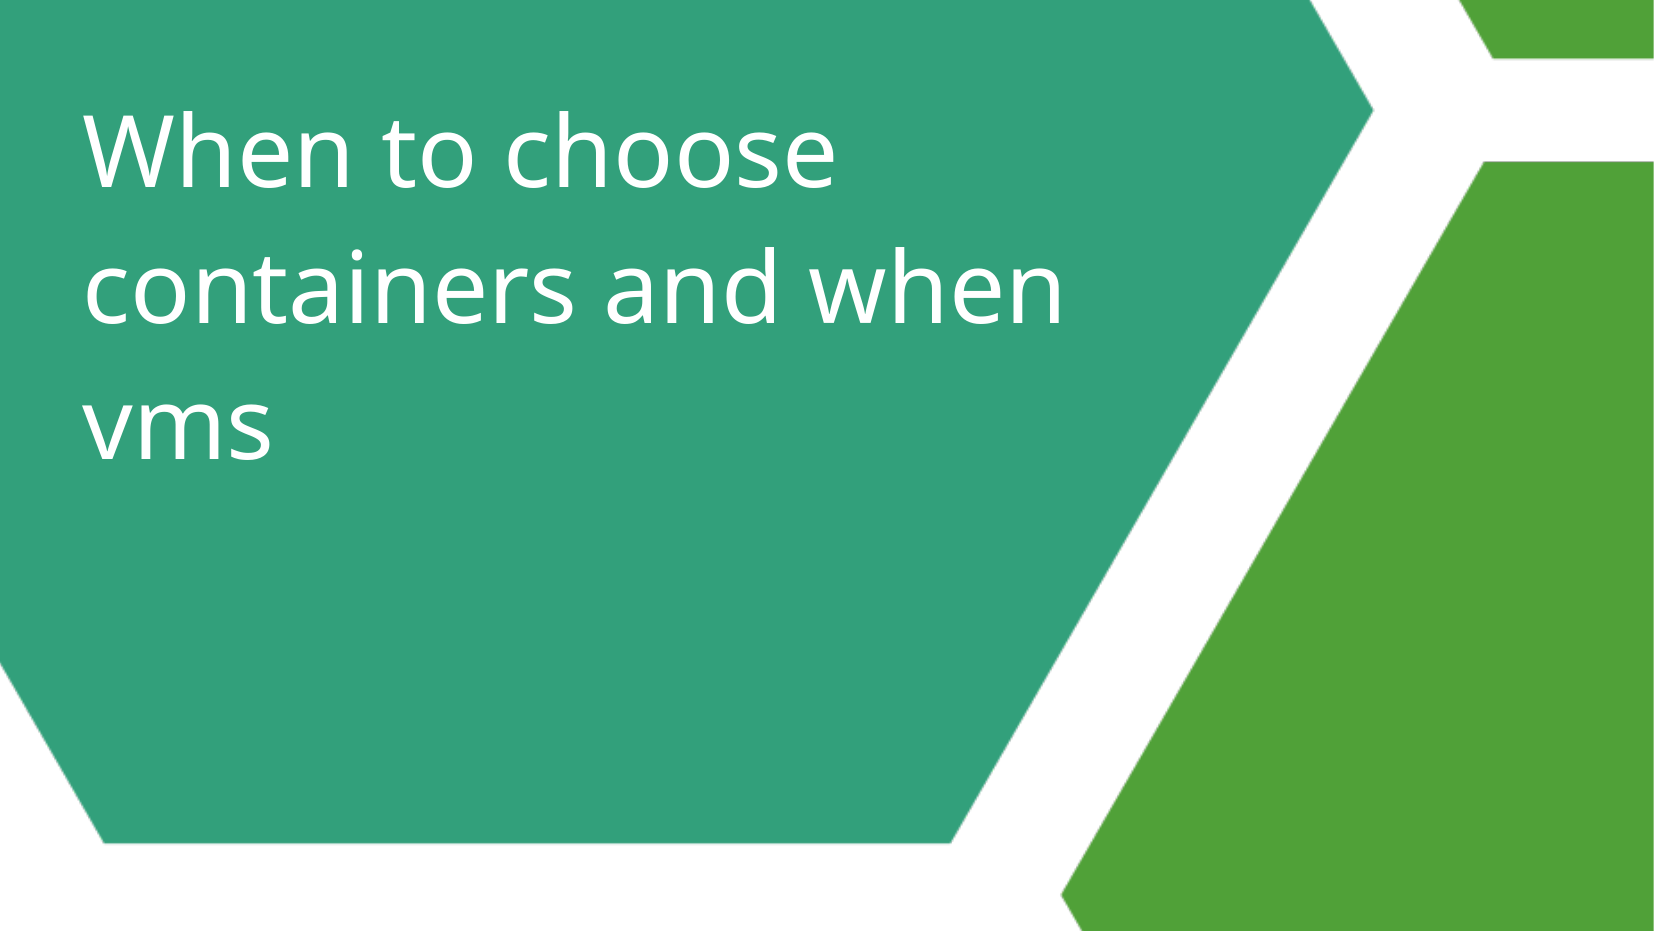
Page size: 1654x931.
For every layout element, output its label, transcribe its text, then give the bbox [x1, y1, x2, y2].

picture [0, 0, 1654, 931]
title When to choose containers and when vms [82, 120, 1218, 586]
